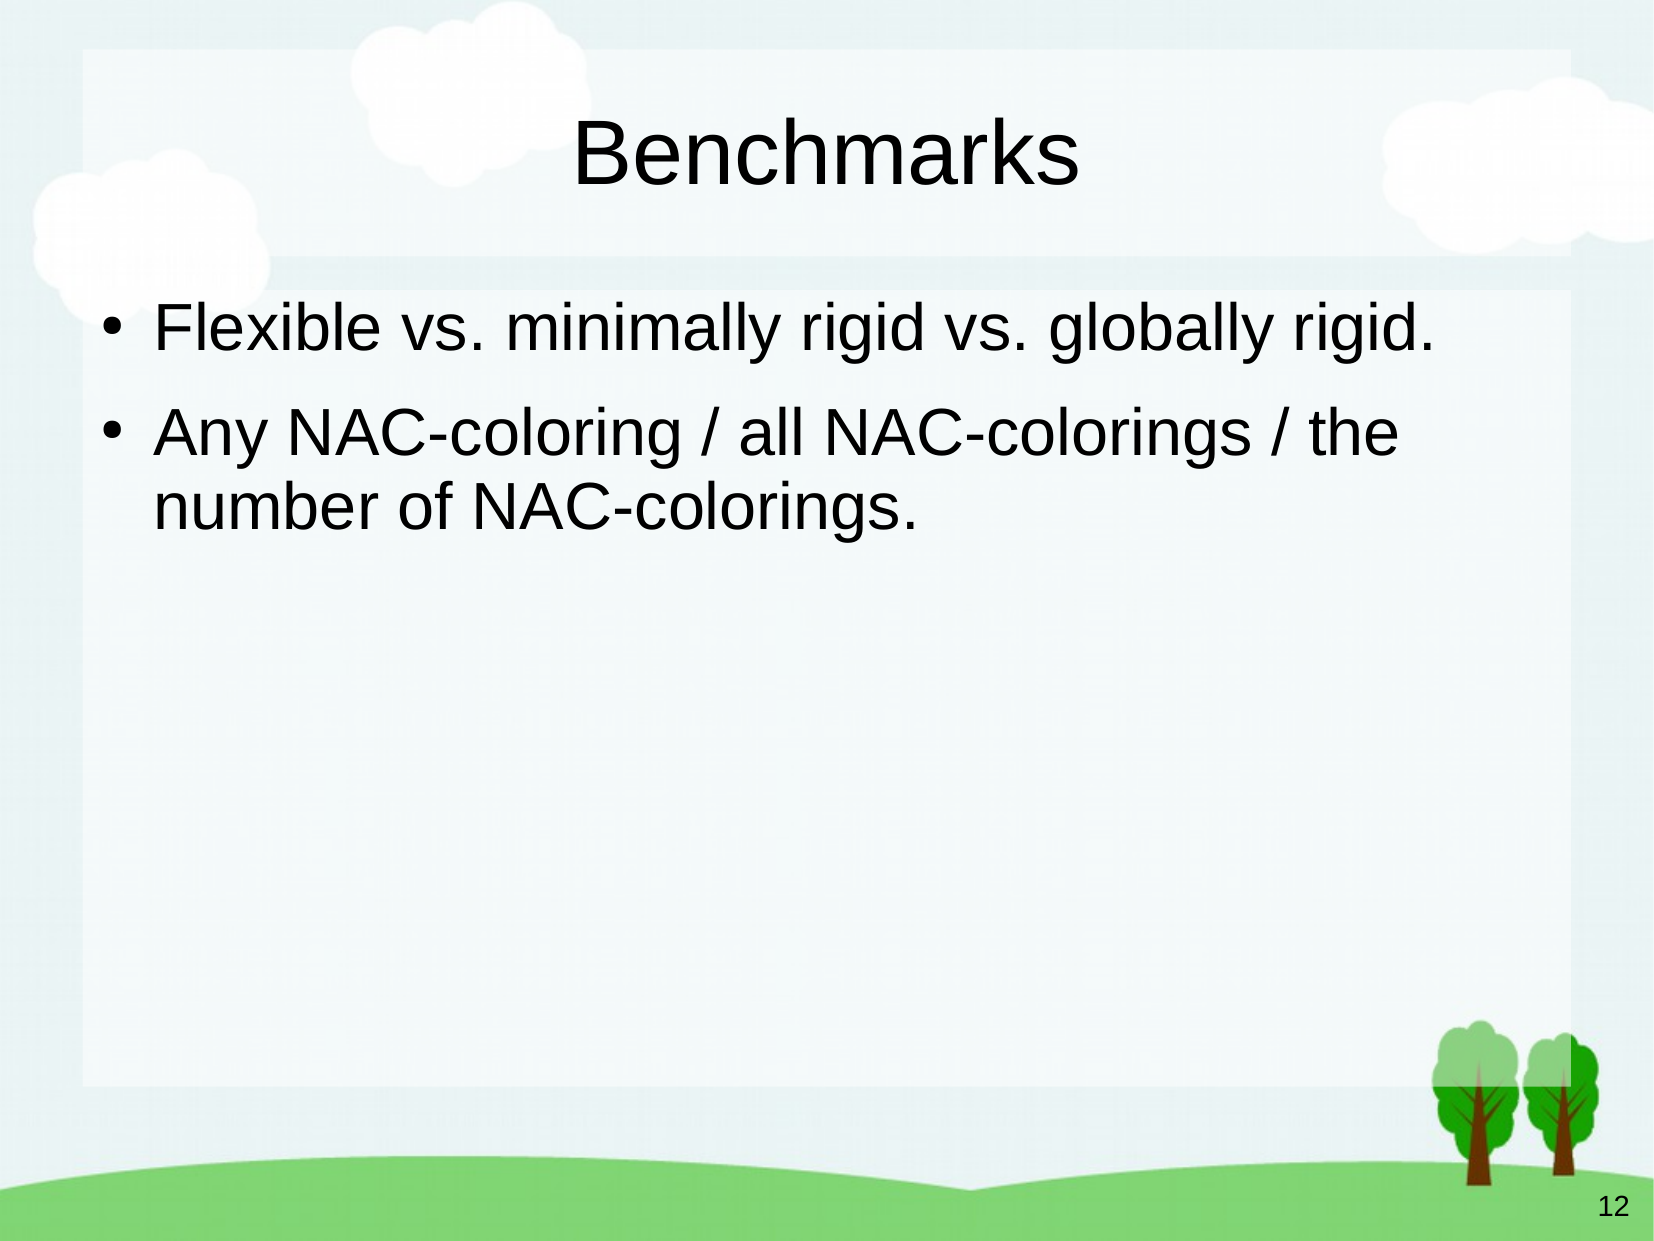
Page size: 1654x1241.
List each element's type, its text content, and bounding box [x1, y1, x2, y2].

picture [0, 0, 1654, 1241]
title Benchmarks [82, 49, 1571, 257]
list Flexible vs. minimally rigid vs. globally rigid. Any NAC-coloring / all NAC-colorings / the number of NAC-colorings. [82, 290, 1571, 1087]
